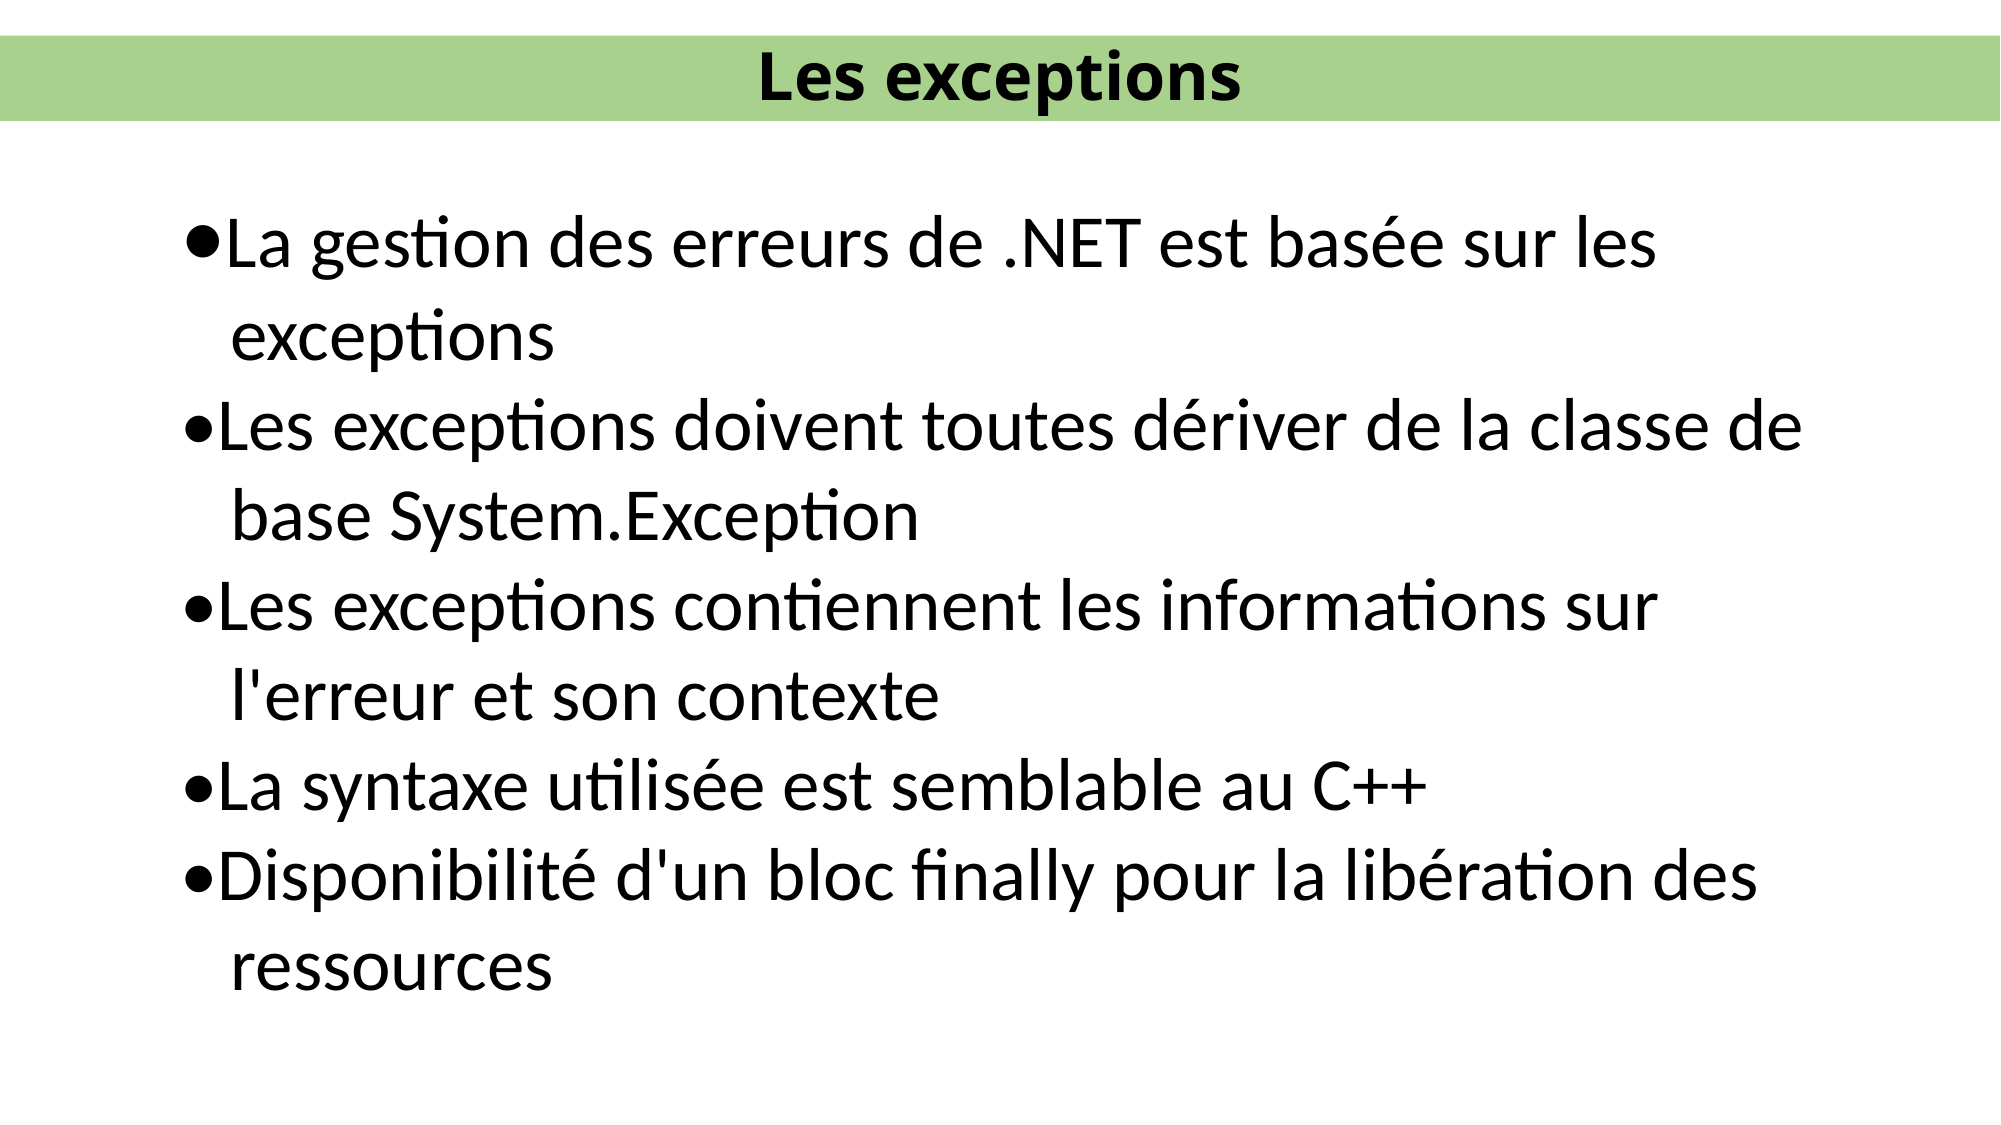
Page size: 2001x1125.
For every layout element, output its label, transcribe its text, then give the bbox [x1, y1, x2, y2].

title Les exceptions [0, 35, 2000, 121]
text_box •La gestion des erreurs de .NET est basée sur les exceptions •Les exceptions doivent toutes dériver de la classe de base System.Exception •Les exceptions contiennent les informations sur l'erreur et son contexte •La syntaxe utilisée est semblable au C++ •Disponibilité d'un bloc finally pour la libération des ressources [144, 168, 1856, 1022]
